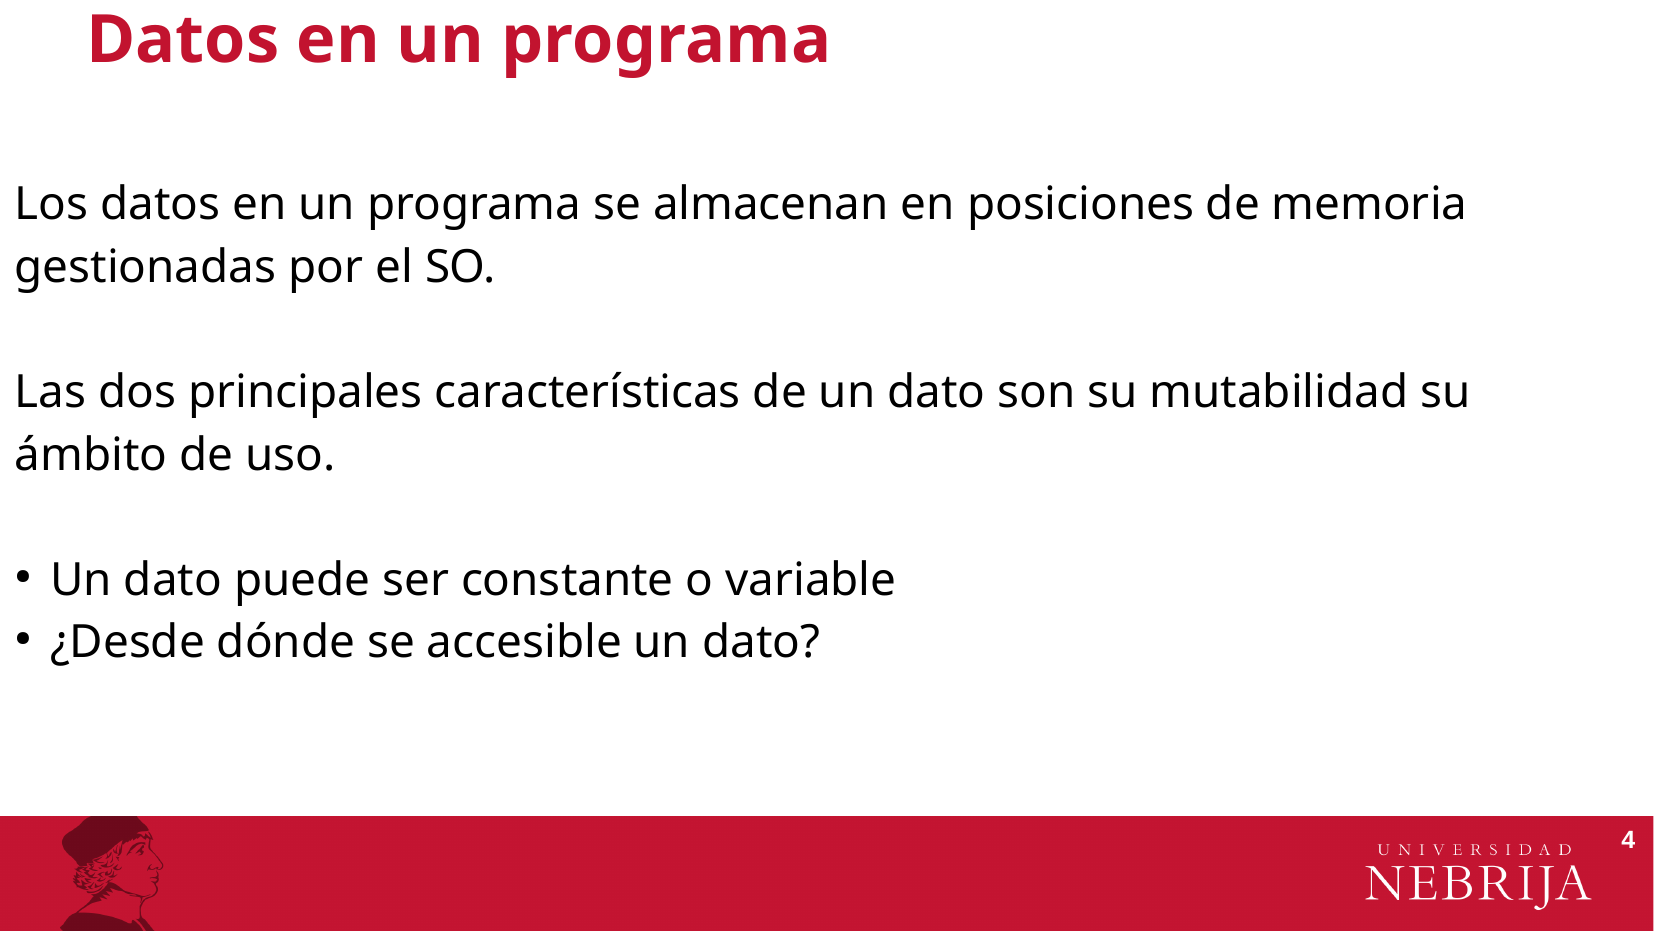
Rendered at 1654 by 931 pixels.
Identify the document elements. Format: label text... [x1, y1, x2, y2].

text_box Los datos en un programa se almacenan en posiciones de memoria gestionadas por el SO. Las dos principales características de un dato son su mutabilidad su ámbito de uso. Un dato puede ser constante o variable ¿Desde dónde se accesible un dato? [0, 112, 1651, 816]
text_box Datos en un programa [0, 0, 1650, 85]
picture [0, 816, 1654, 931]
